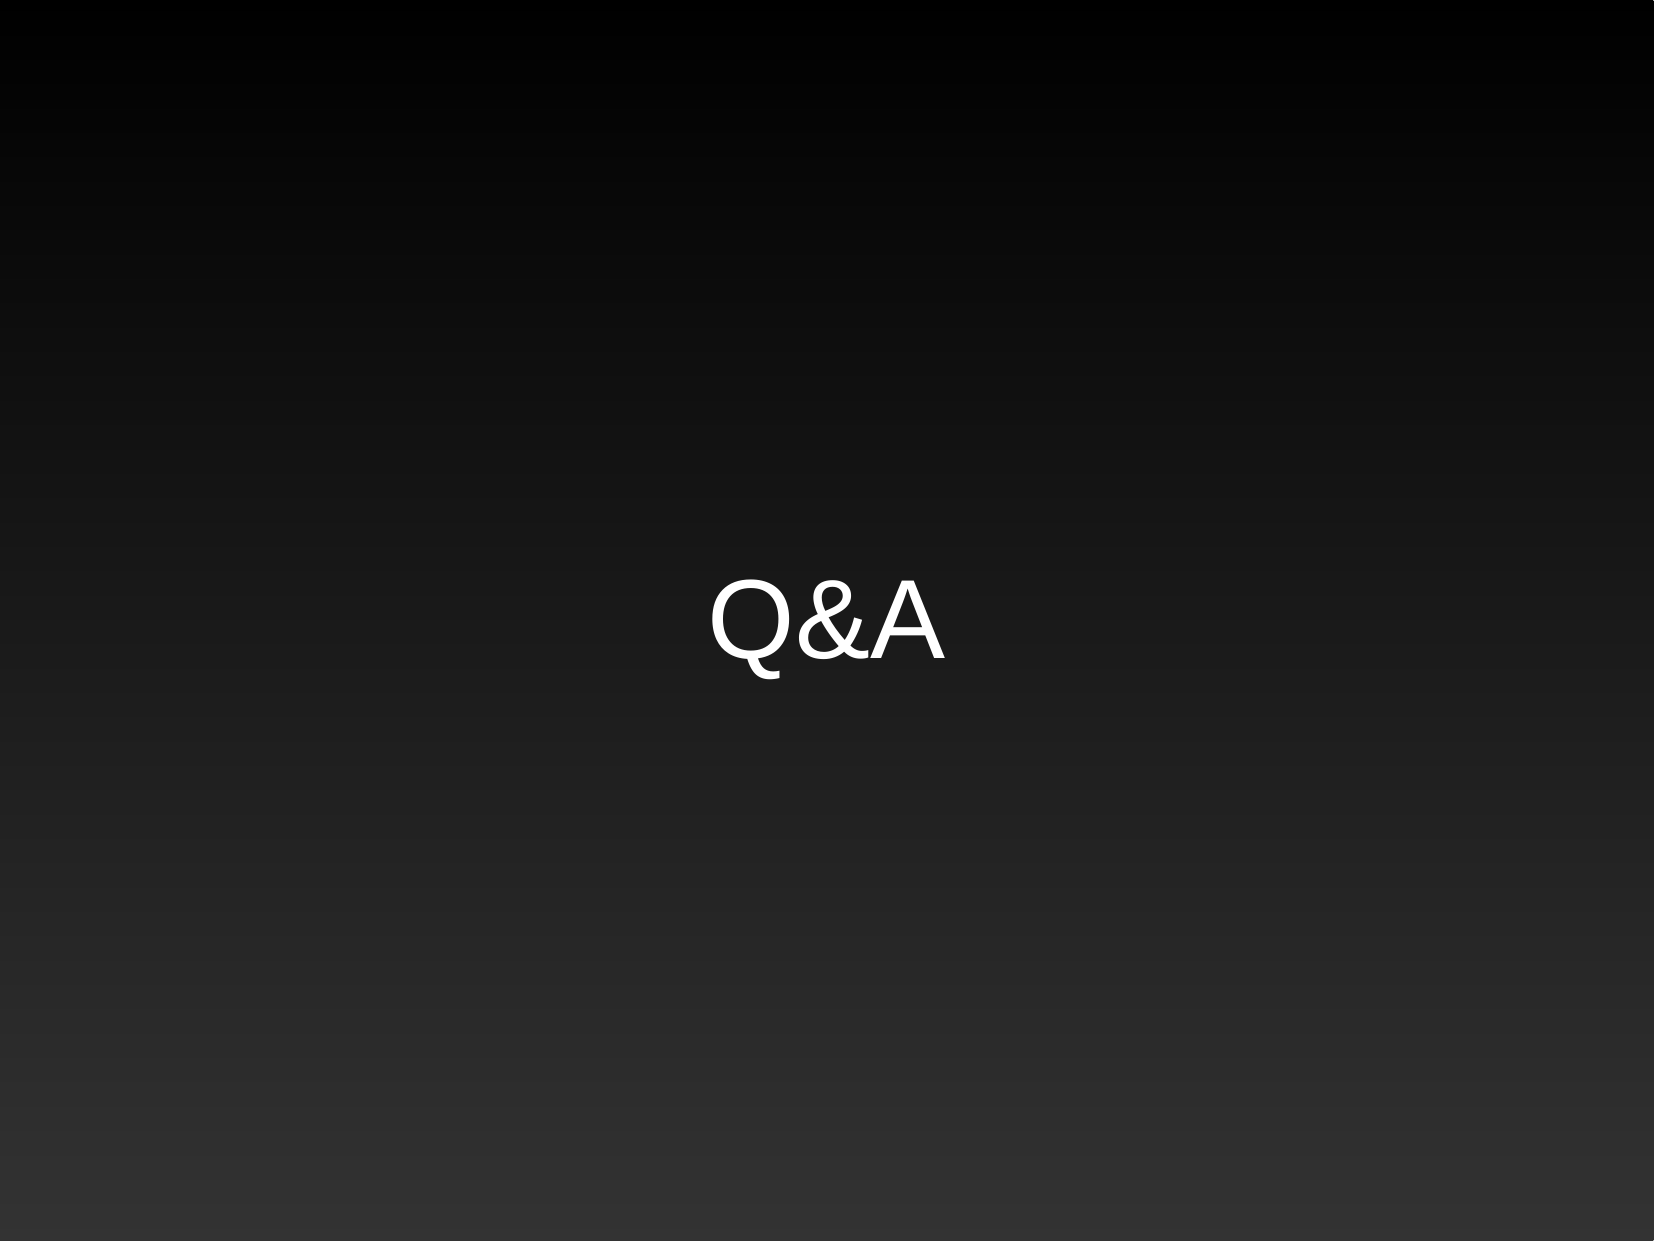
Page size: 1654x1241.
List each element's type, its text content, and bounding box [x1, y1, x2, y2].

text_box Q&A [693, 549, 961, 691]
